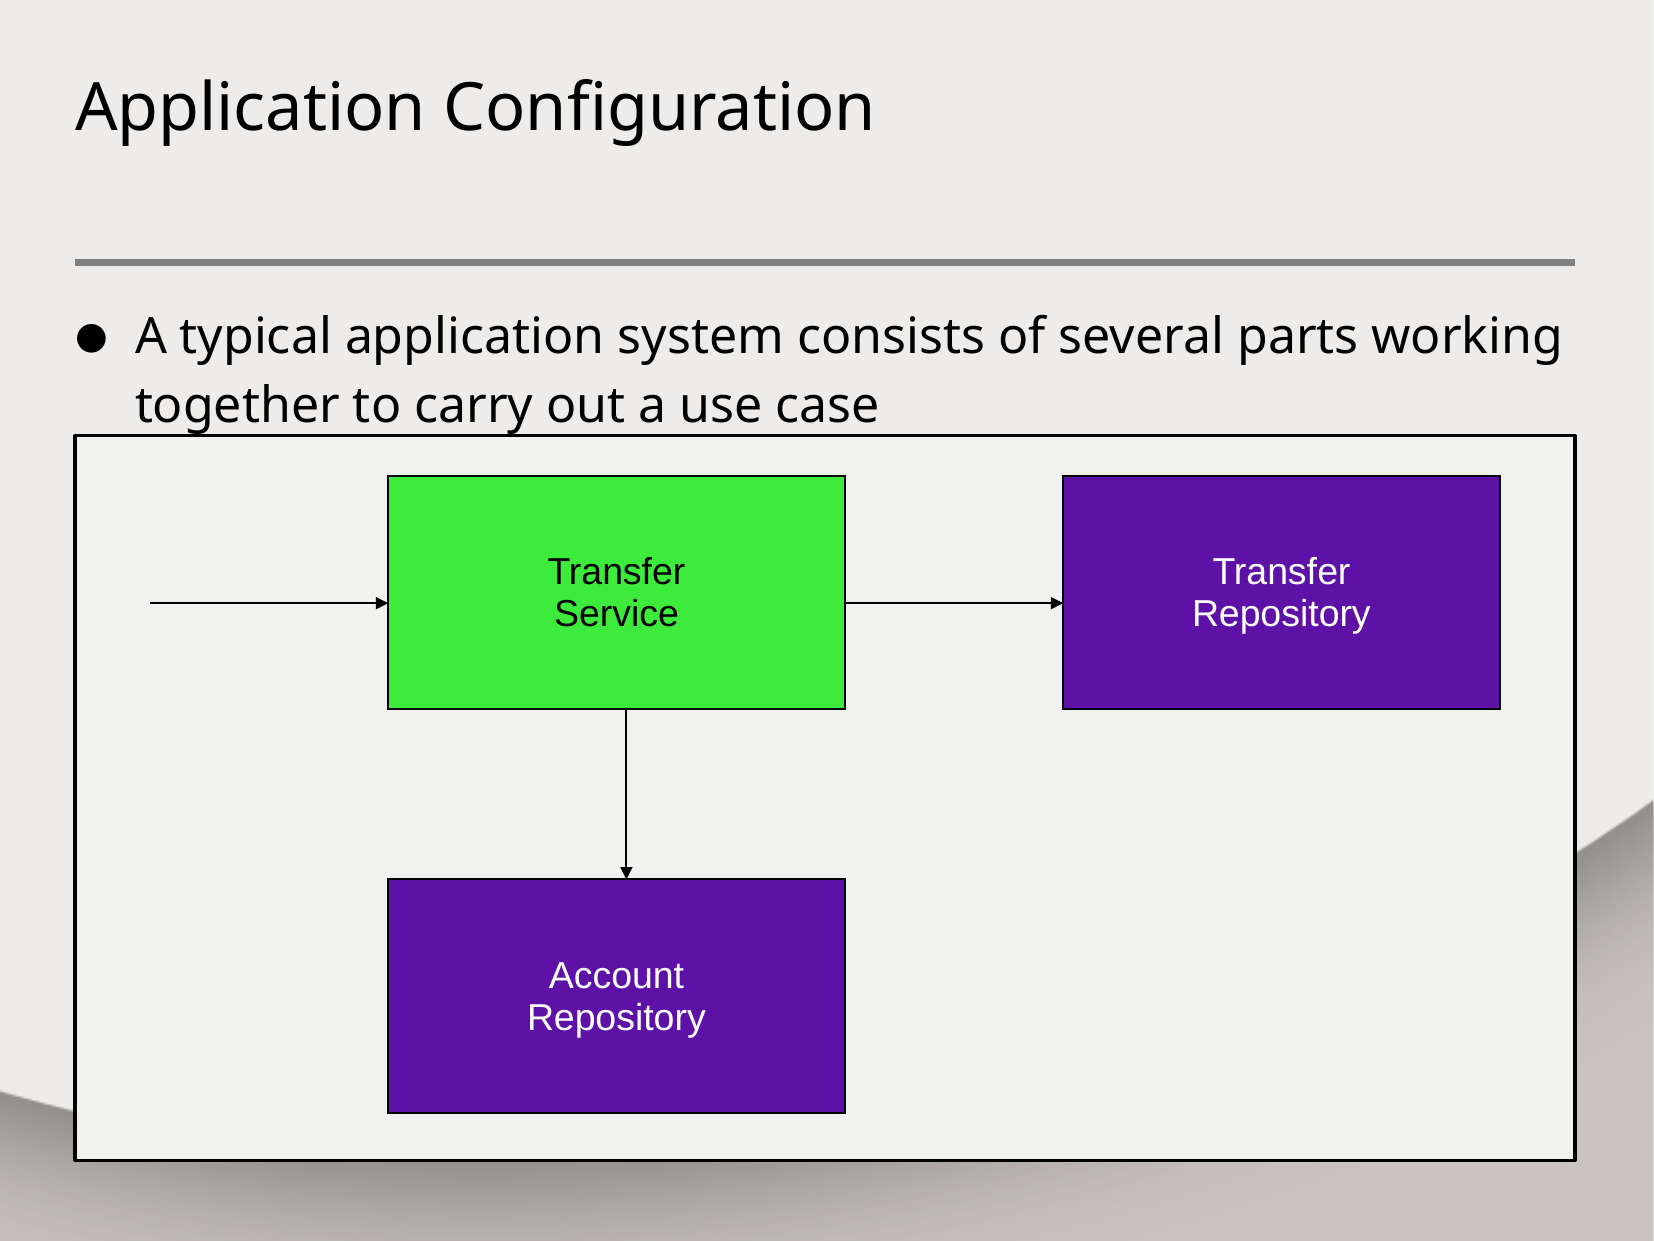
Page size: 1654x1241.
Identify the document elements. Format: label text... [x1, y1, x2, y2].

title Application Configuration [75, 75, 1576, 226]
list A typical application system consists of several parts working together to carry out a use case [75, 300, 1576, 435]
text_box [75, 435, 1576, 1161]
text_box Account Repository [388, 879, 845, 1114]
text_box Transfer Service [388, 475, 845, 710]
picture [0, 0, 1654, 1241]
text_box Transfer Repository [1063, 475, 1500, 710]
